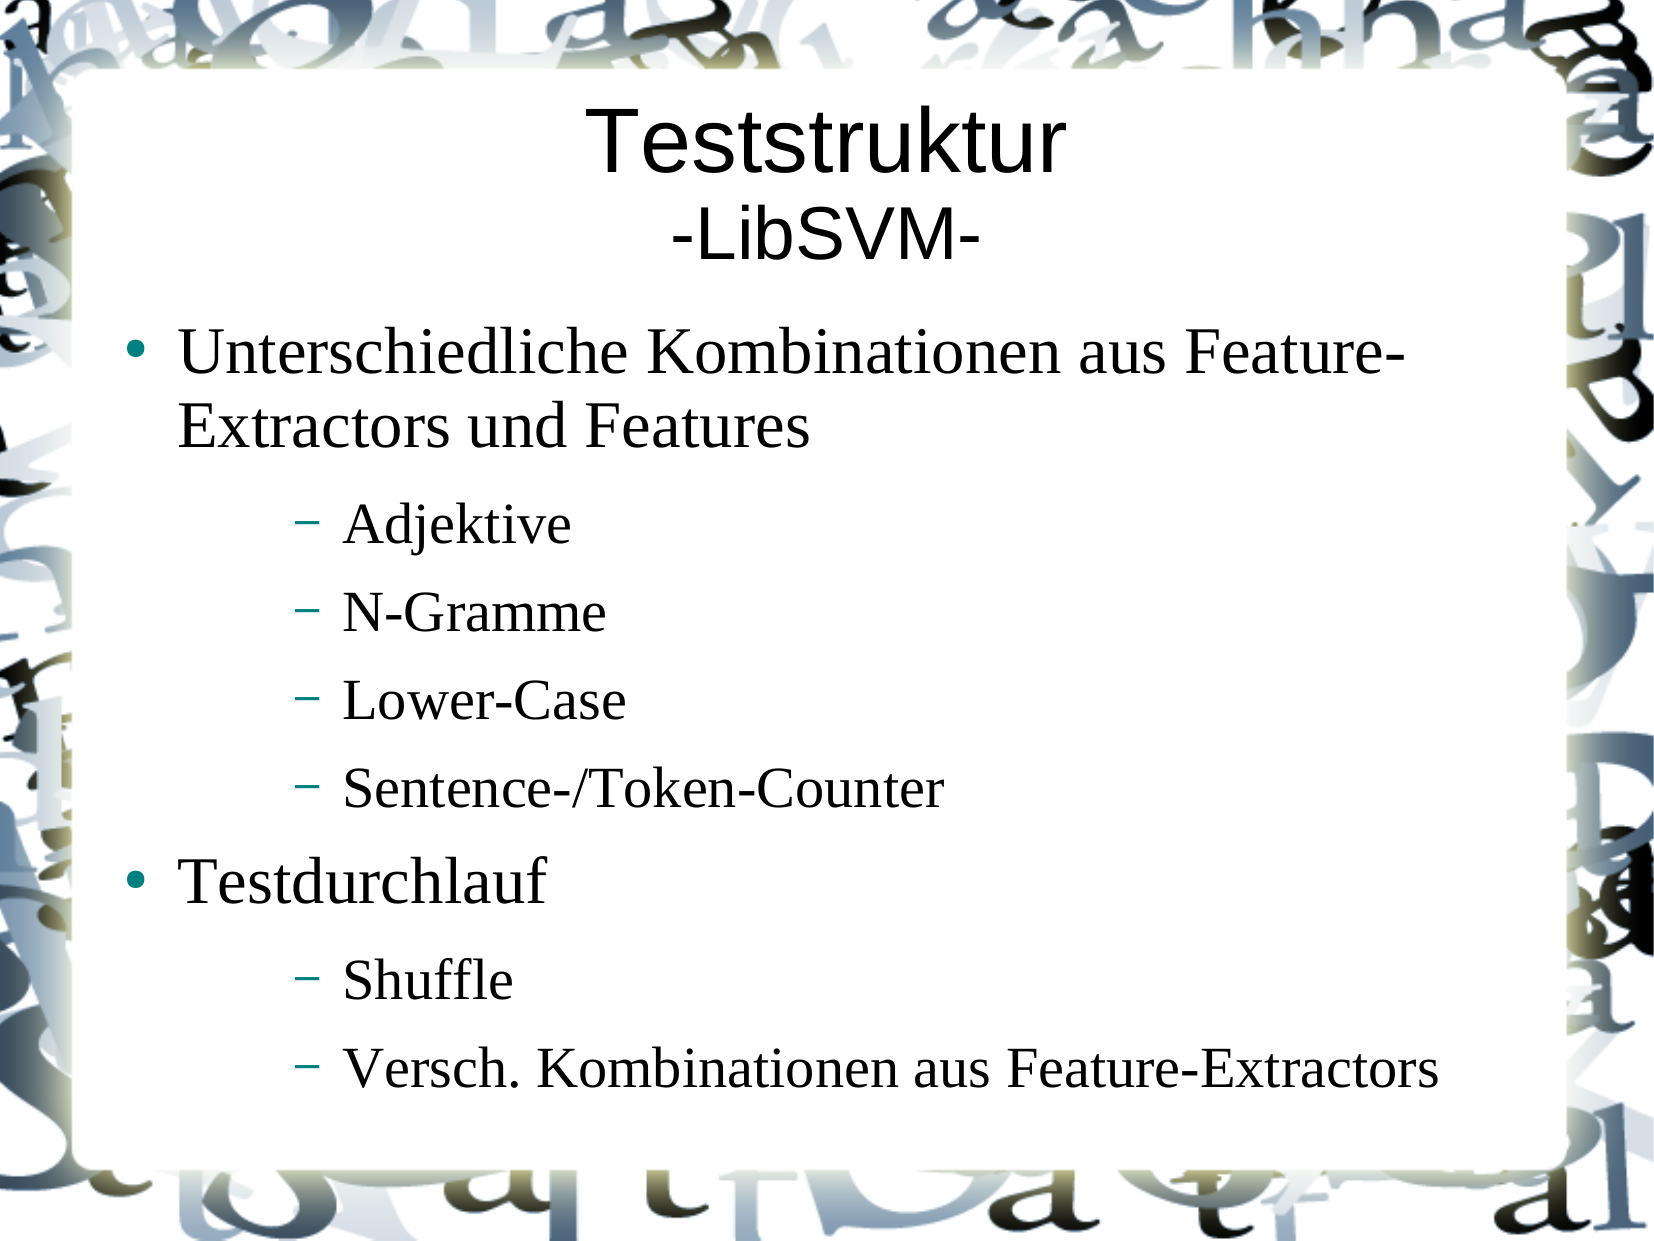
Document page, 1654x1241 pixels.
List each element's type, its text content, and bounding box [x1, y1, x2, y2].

picture [0, 0, 1654, 1241]
title Teststruktur -LibSVM- [82, 78, 1571, 287]
list Unterschiedliche Kombinationen aus Feature-Extractors und Features Adjektive N-Gramme Lower-Case Sentence-/Token-Counter Testdurchlauf Shuffle Versch. Kombinationen aus Feature-Extractors [106, 313, 1530, 1101]
